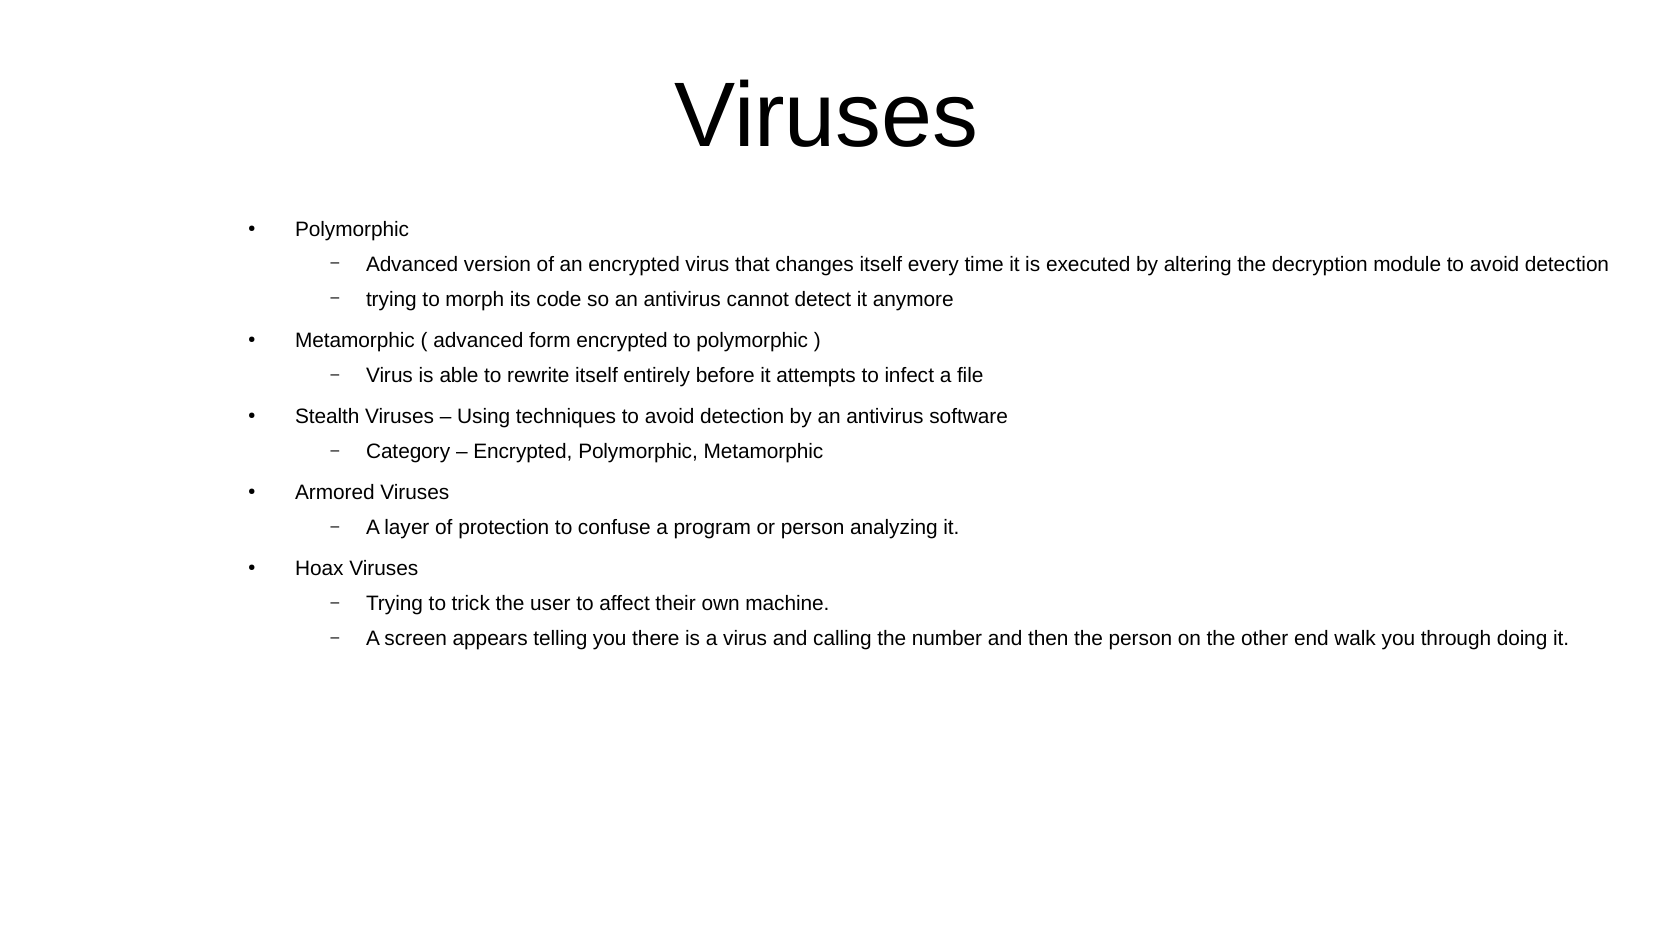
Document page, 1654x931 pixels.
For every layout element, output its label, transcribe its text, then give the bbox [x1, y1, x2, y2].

title Viruses [82, 37, 1571, 193]
list Polymorphic Advanced version of an encrypted virus that changes itself every time it is executed by altering the decryption module to avoid detection trying to morph its code so an antivirus cannot detect it anymore Metamorphic ( advanced form encrypted to polymorphic ) Virus is able to rewrite itself entirely before it attempts to infect a file Stealth Viruses – Using techniques to avoid detection by an antivirus software Category – Encrypted, Polymorphic, Metamorphic Armored Viruses A layer of protection to confuse a program or person analyzing it. Hoax Viruses Trying to trick the user to affect their own machine. A screen appears telling you there is a virus and calling the number and then the person on the other end walk you through doing it. [82, 217, 1621, 916]
